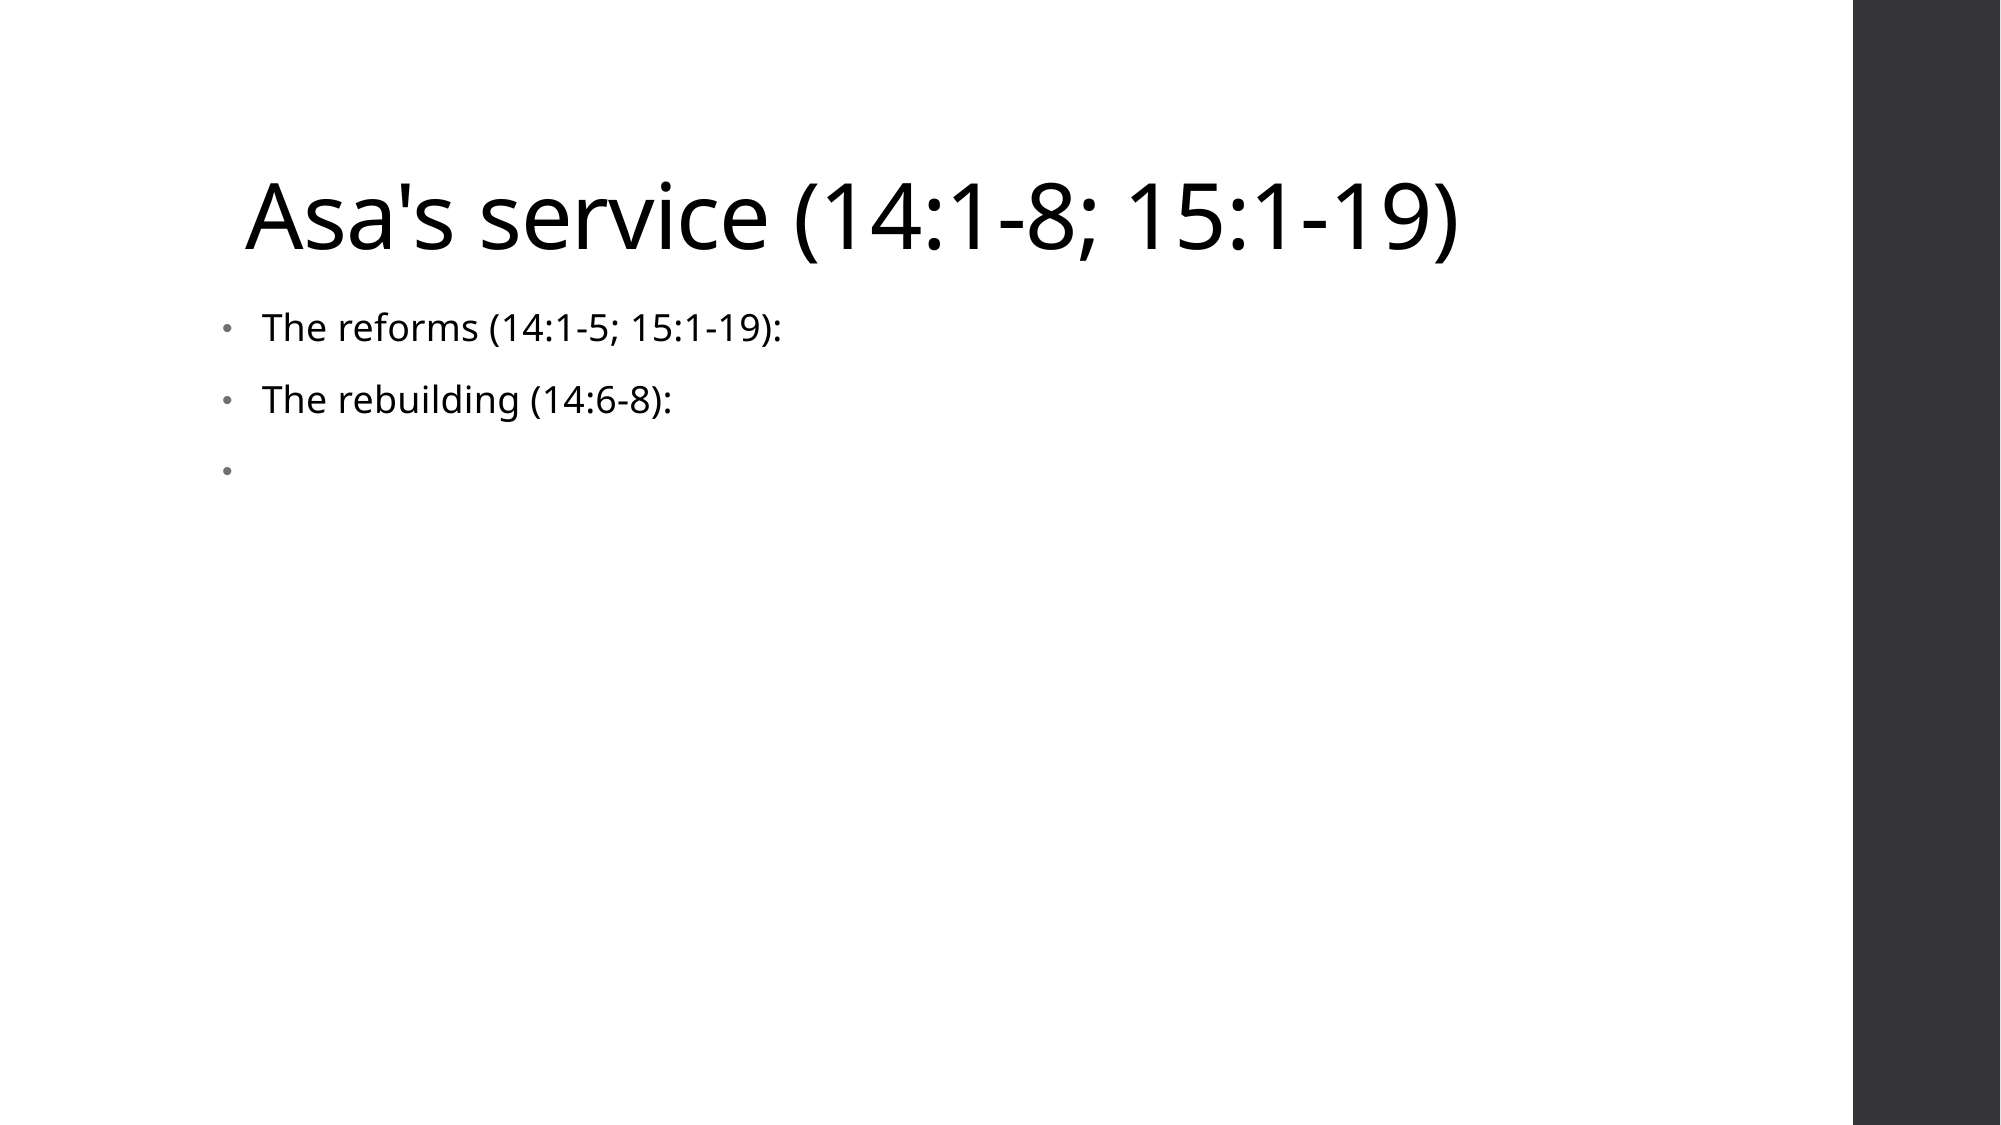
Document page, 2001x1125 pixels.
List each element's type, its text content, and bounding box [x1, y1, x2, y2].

title Asa's service (14:1-8; 15:1-19) [206, 60, 1797, 278]
list The reforms (14:1-5; 15:1-19): The rebuilding (14:6-8): [206, 299, 1617, 1014]
